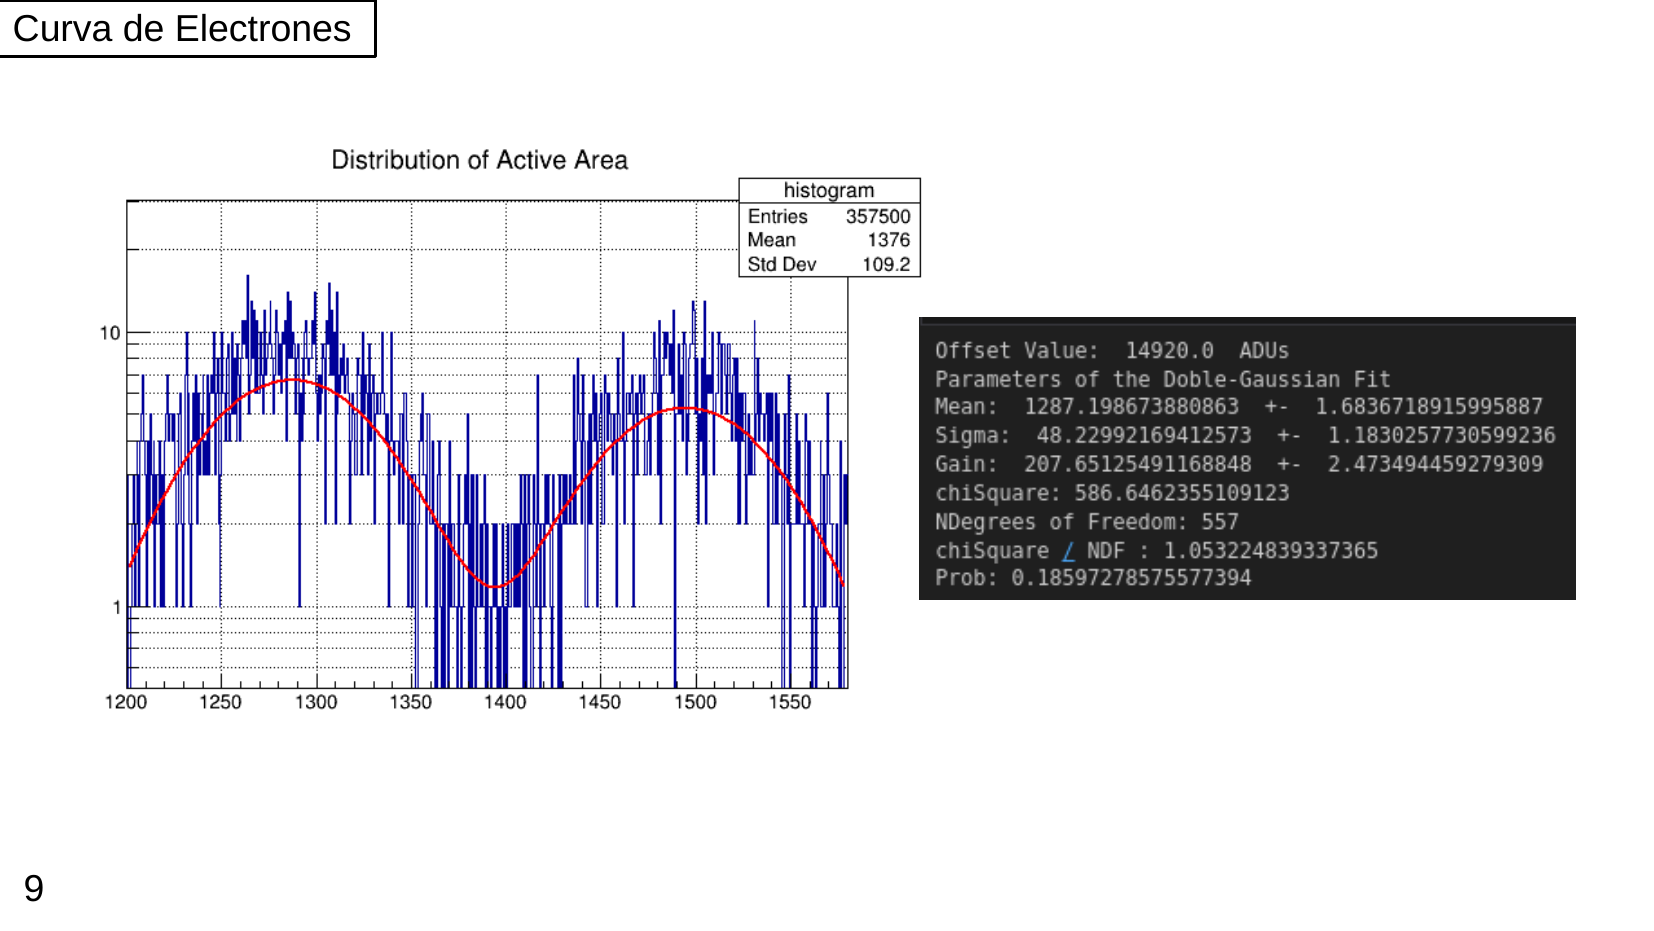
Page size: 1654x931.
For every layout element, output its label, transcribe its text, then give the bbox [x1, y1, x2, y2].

picture [37, 139, 1576, 751]
text_box [814, 422, 845, 461]
text_box Curva de Electrones [0, 0, 376, 57]
text_box <number> [8, 860, 638, 931]
